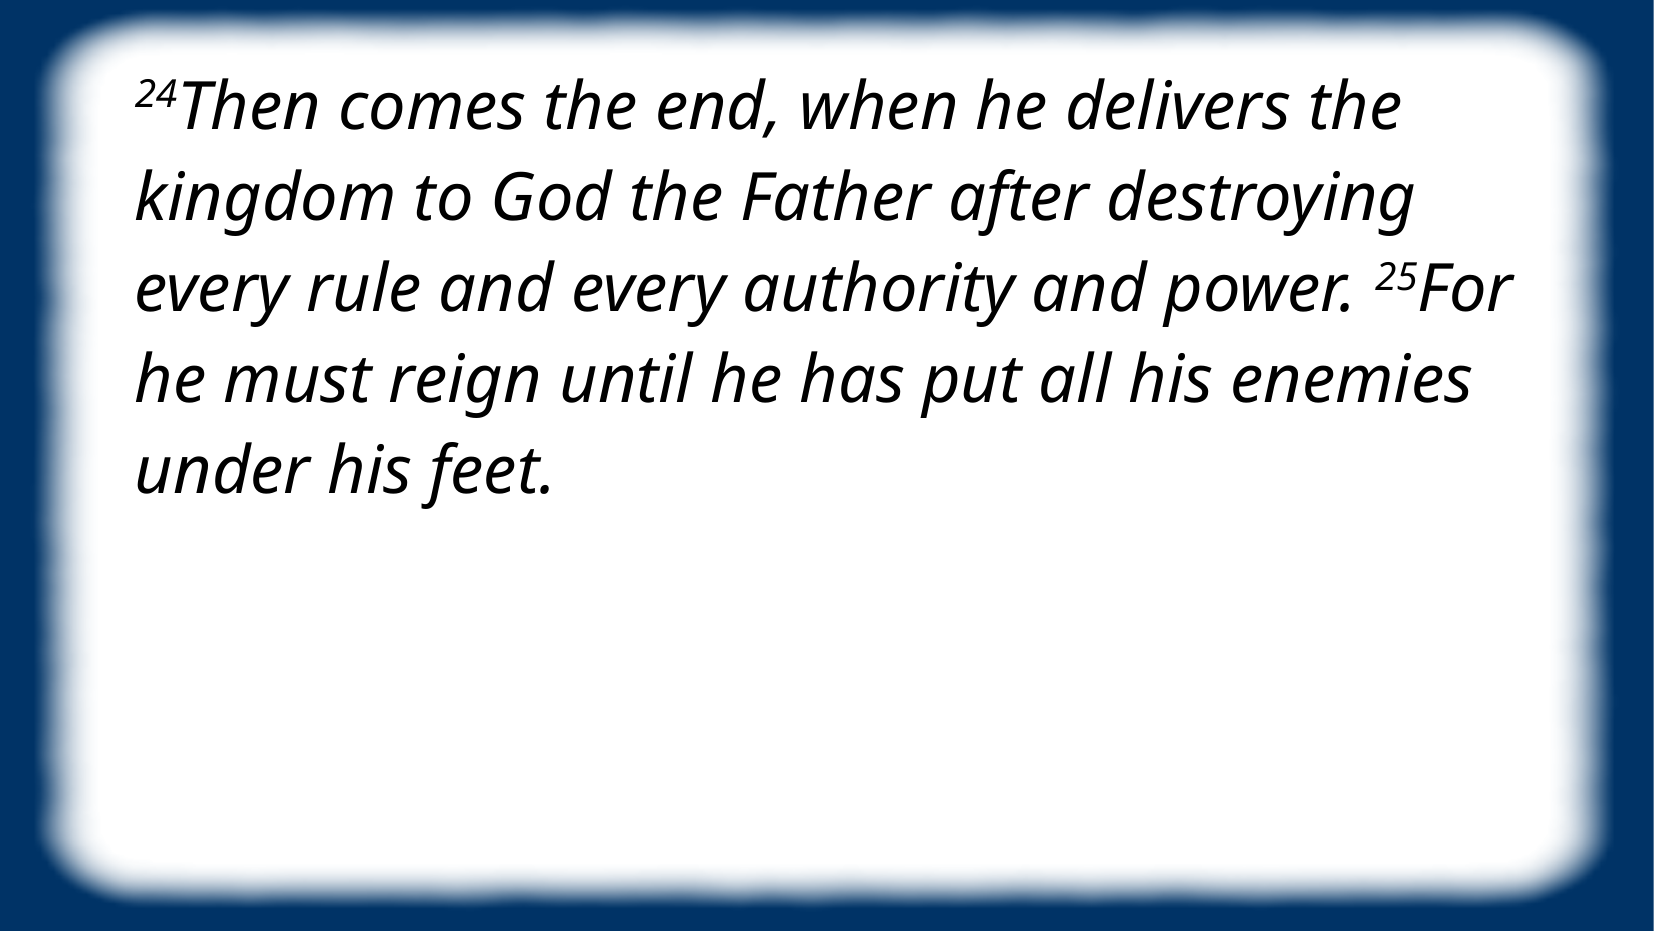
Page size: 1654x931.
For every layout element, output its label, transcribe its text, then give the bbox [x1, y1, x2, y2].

picture [0, 0, 1654, 931]
text_box 24Then comes the end, when he delivers the kingdom to God the Father after destroying every rule and every authority and power. 25For he must reign until he has put all his enemies under his feet. [120, 51, 1561, 511]
